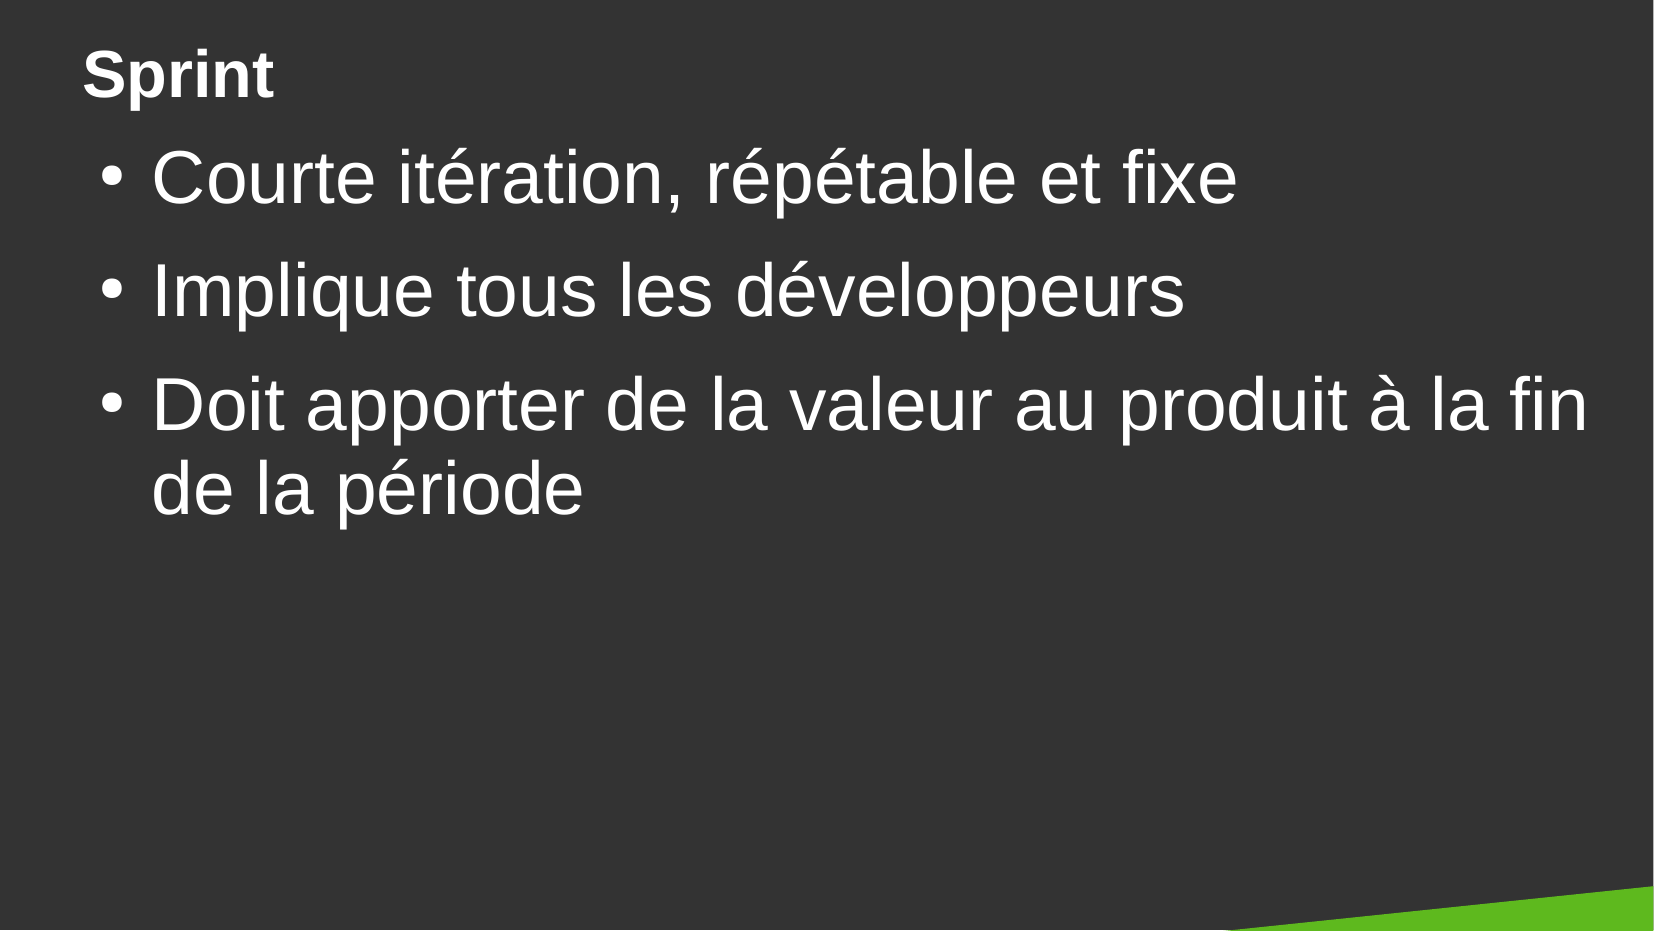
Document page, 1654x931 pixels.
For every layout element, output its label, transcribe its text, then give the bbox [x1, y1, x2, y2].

title Sprint [82, 37, 1571, 122]
text_box [1223, 886, 1654, 931]
list Courte itération, répétable et fixe Implique tous les développeurs Doit apporter de la valeur au produit à la fin de la période [80, 135, 1620, 768]
